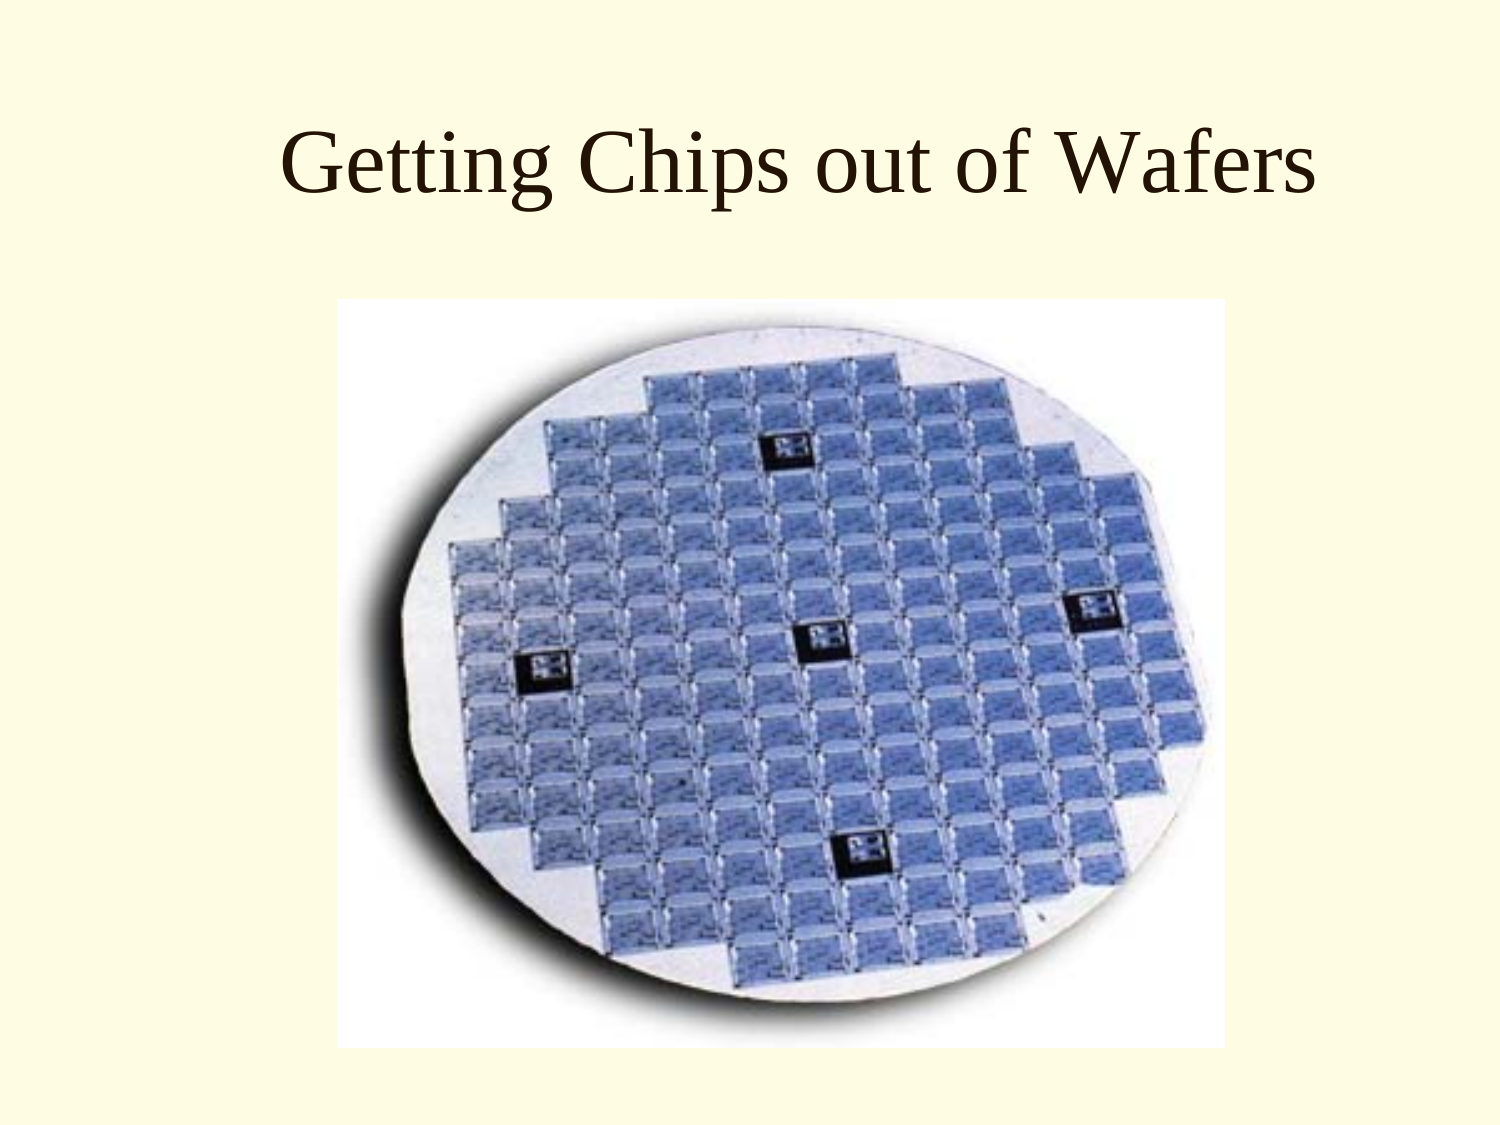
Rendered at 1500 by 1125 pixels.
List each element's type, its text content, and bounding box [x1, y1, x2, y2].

title Getting Chips out of Wafers [174, 62, 1425, 250]
picture [337, 299, 1225, 1048]
